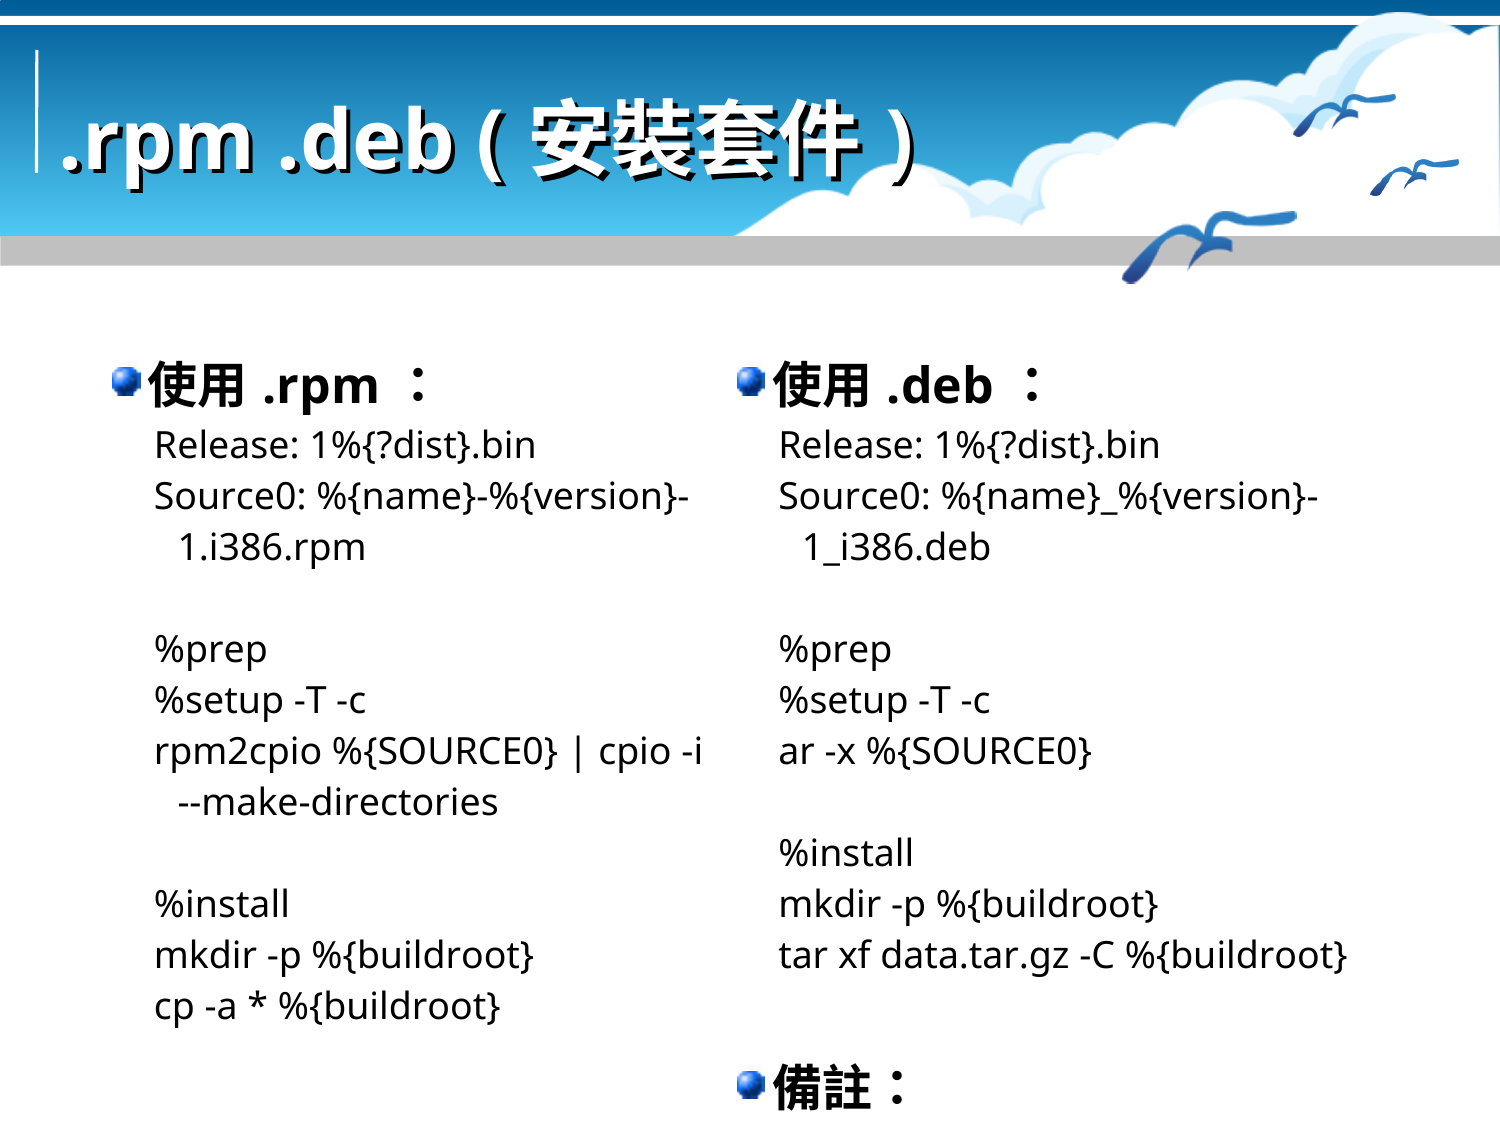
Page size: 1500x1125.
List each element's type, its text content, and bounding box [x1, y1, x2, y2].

list 使用.rpm： Release: 1%{?dist}.bin Source0: %{name}-%{version}-1.i386.rpm %prep %setup -T -c rpm2cpio %{SOURCE0} | cpio -i --make-directories %install mkdir -p %{buildroot} cp -a * %{buildroot} [112, 309, 738, 1060]
picture [730, 12, 1500, 284]
list 使用.deb： Release: 1%{?dist}.bin Source0: %{name}_%{version}-1_i386.deb %prep %setup -T -c ar -x %{SOURCE0} %install mkdir -p %{buildroot} tar xf data.tar.gz -C %{buildroot} 備註： spec檔內容可參考deb控制檔或者rpm -q的輸出 [737, 309, 1430, 1045]
title .rpm .deb (安裝套件) [59, 86, 1465, 186]
picture [737, 1071, 765, 1099]
